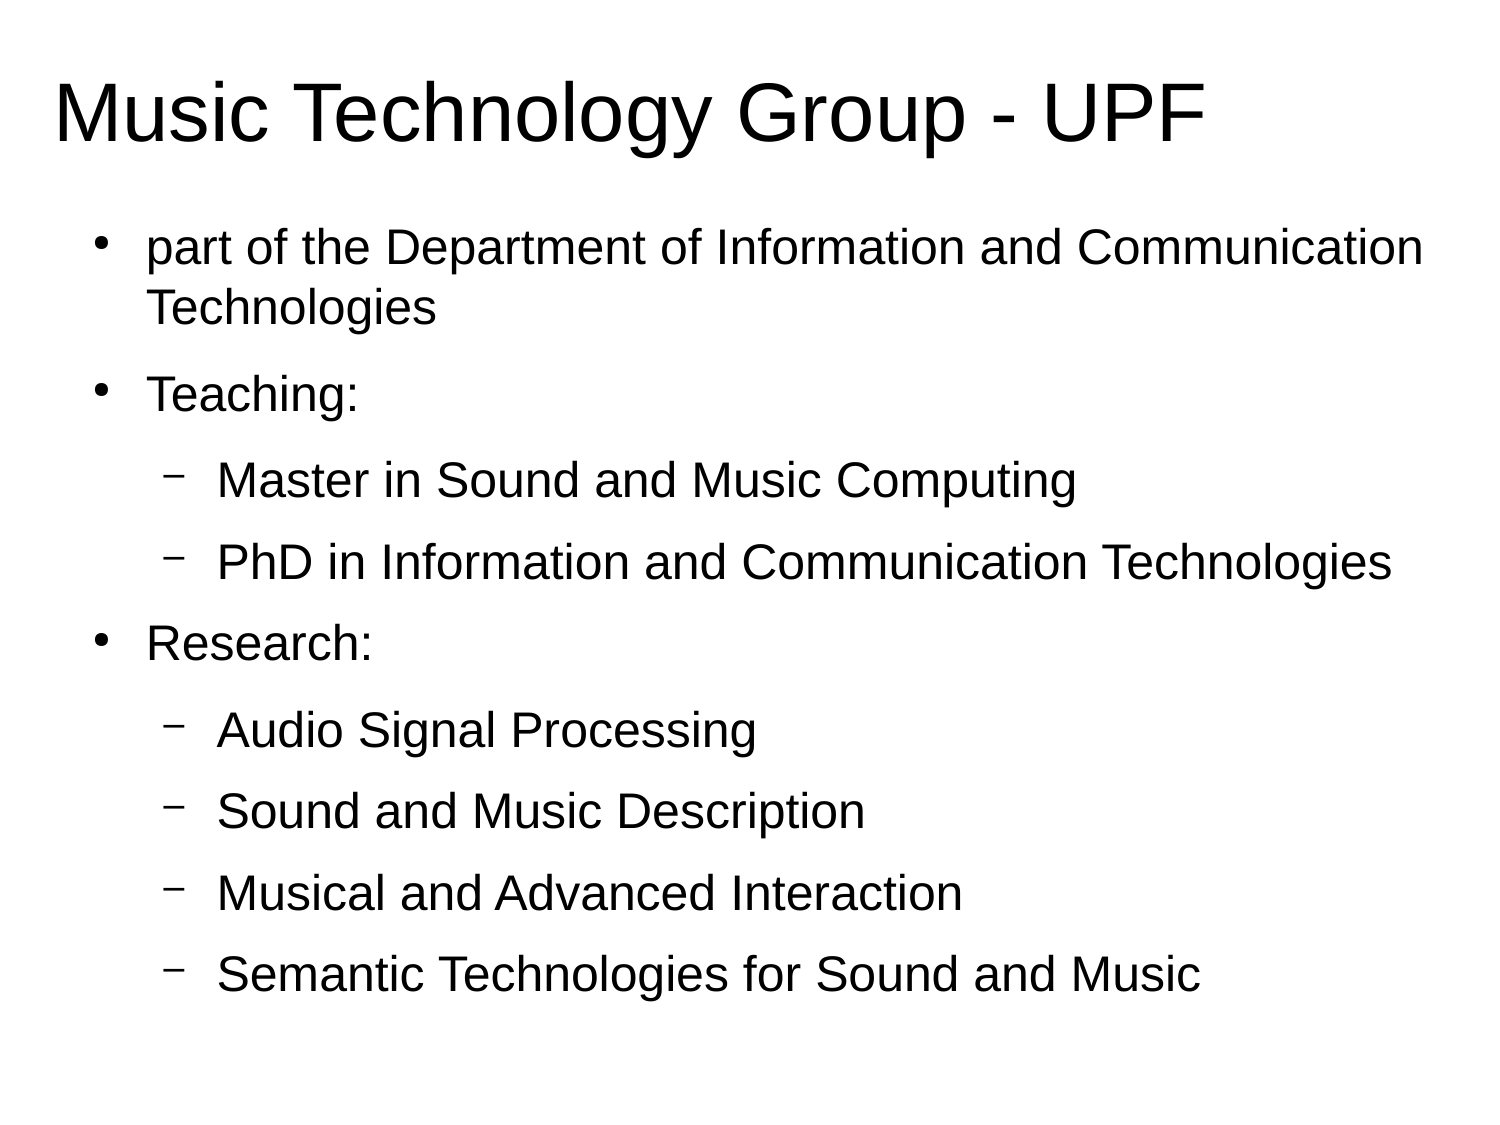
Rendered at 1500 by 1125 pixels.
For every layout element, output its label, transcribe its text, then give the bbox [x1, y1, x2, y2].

title Music Technology Group - UPF [53, 18, 1403, 207]
list part of the Department of Information and Communication Technologies Teaching: Master in Sound and Music Computing PhD in Information and Communication Technologies Research: Audio Signal Processing Sound and Music Description Musical and Advanced Interaction Semantic Technologies for Sound and Music [75, 210, 1441, 991]
